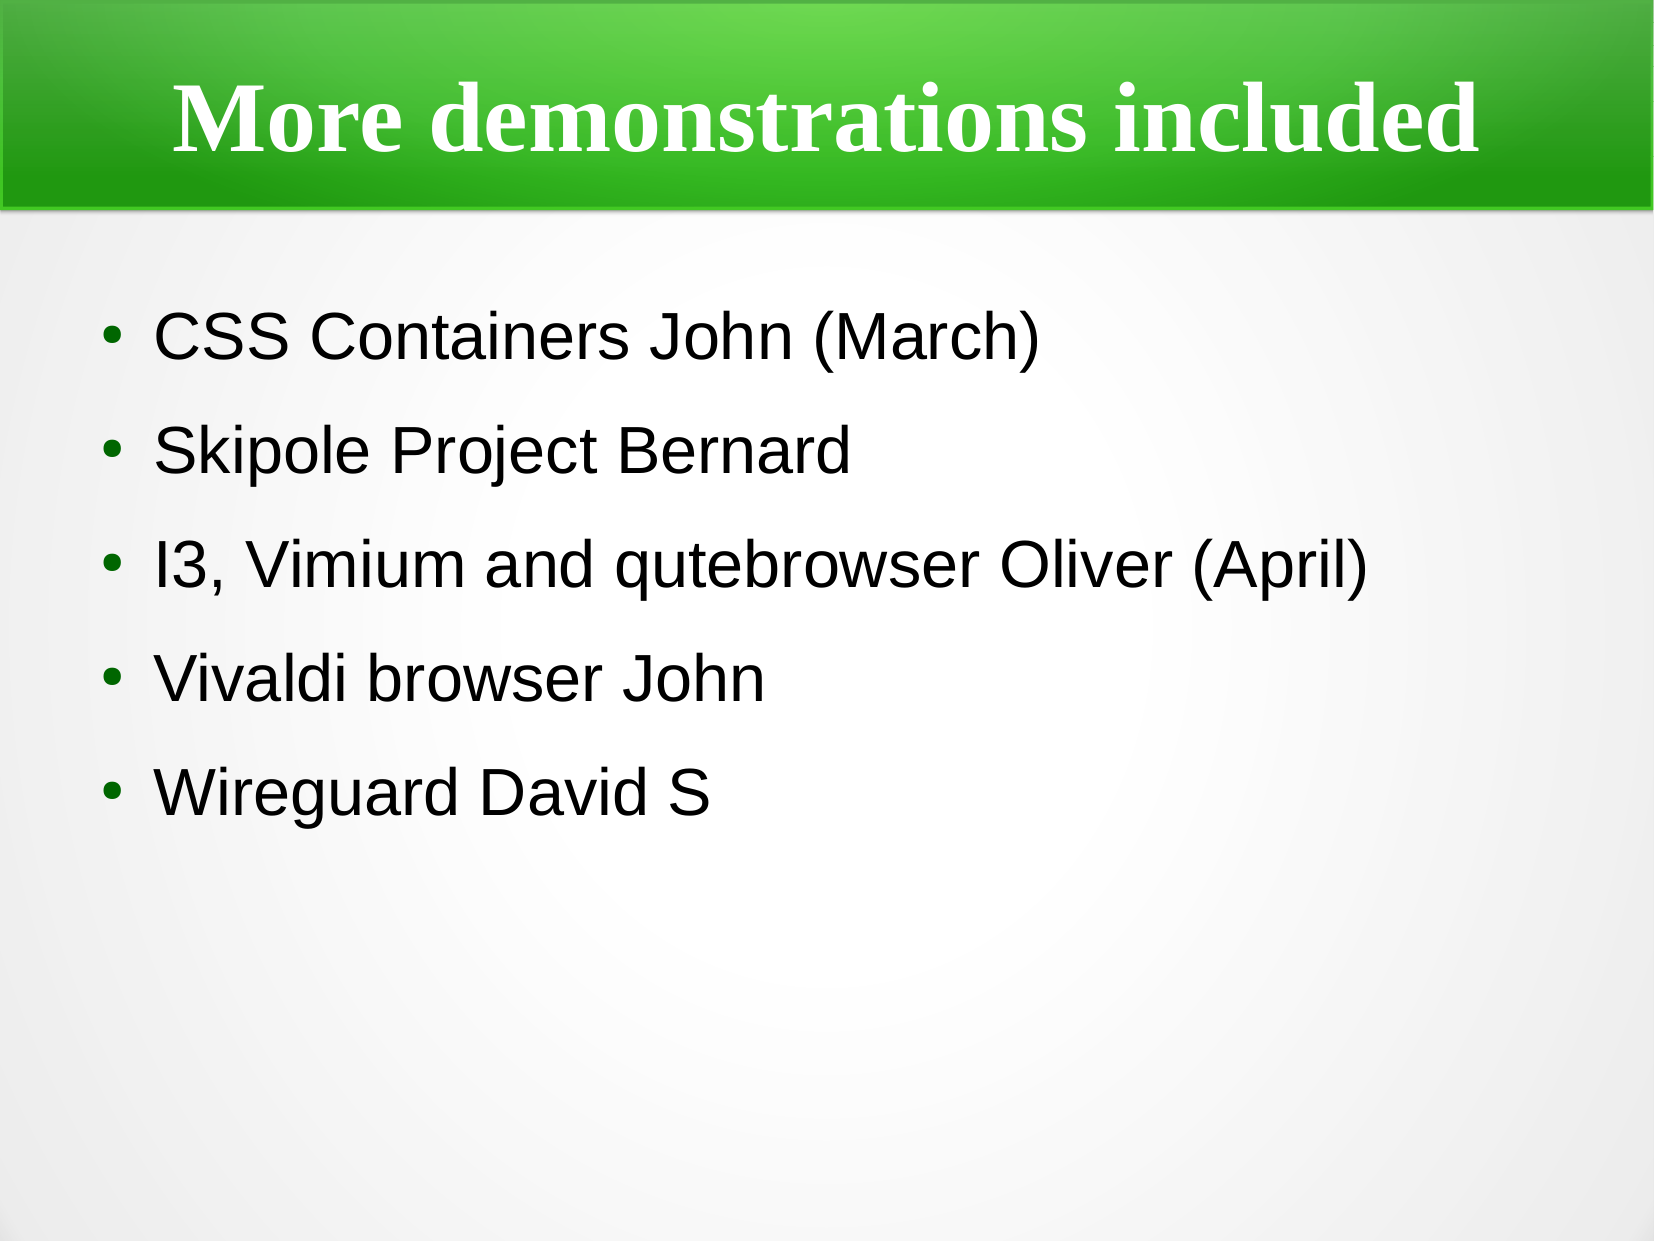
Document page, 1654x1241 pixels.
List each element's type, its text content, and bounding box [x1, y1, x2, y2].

list CSS Containers John (March) Skipole Project Bernard I3, Vimium and qutebrowser Oliver (April) Vivaldi browser John Wireguard David S [82, 299, 1571, 1019]
title More demonstrations included [82, 45, 1571, 192]
